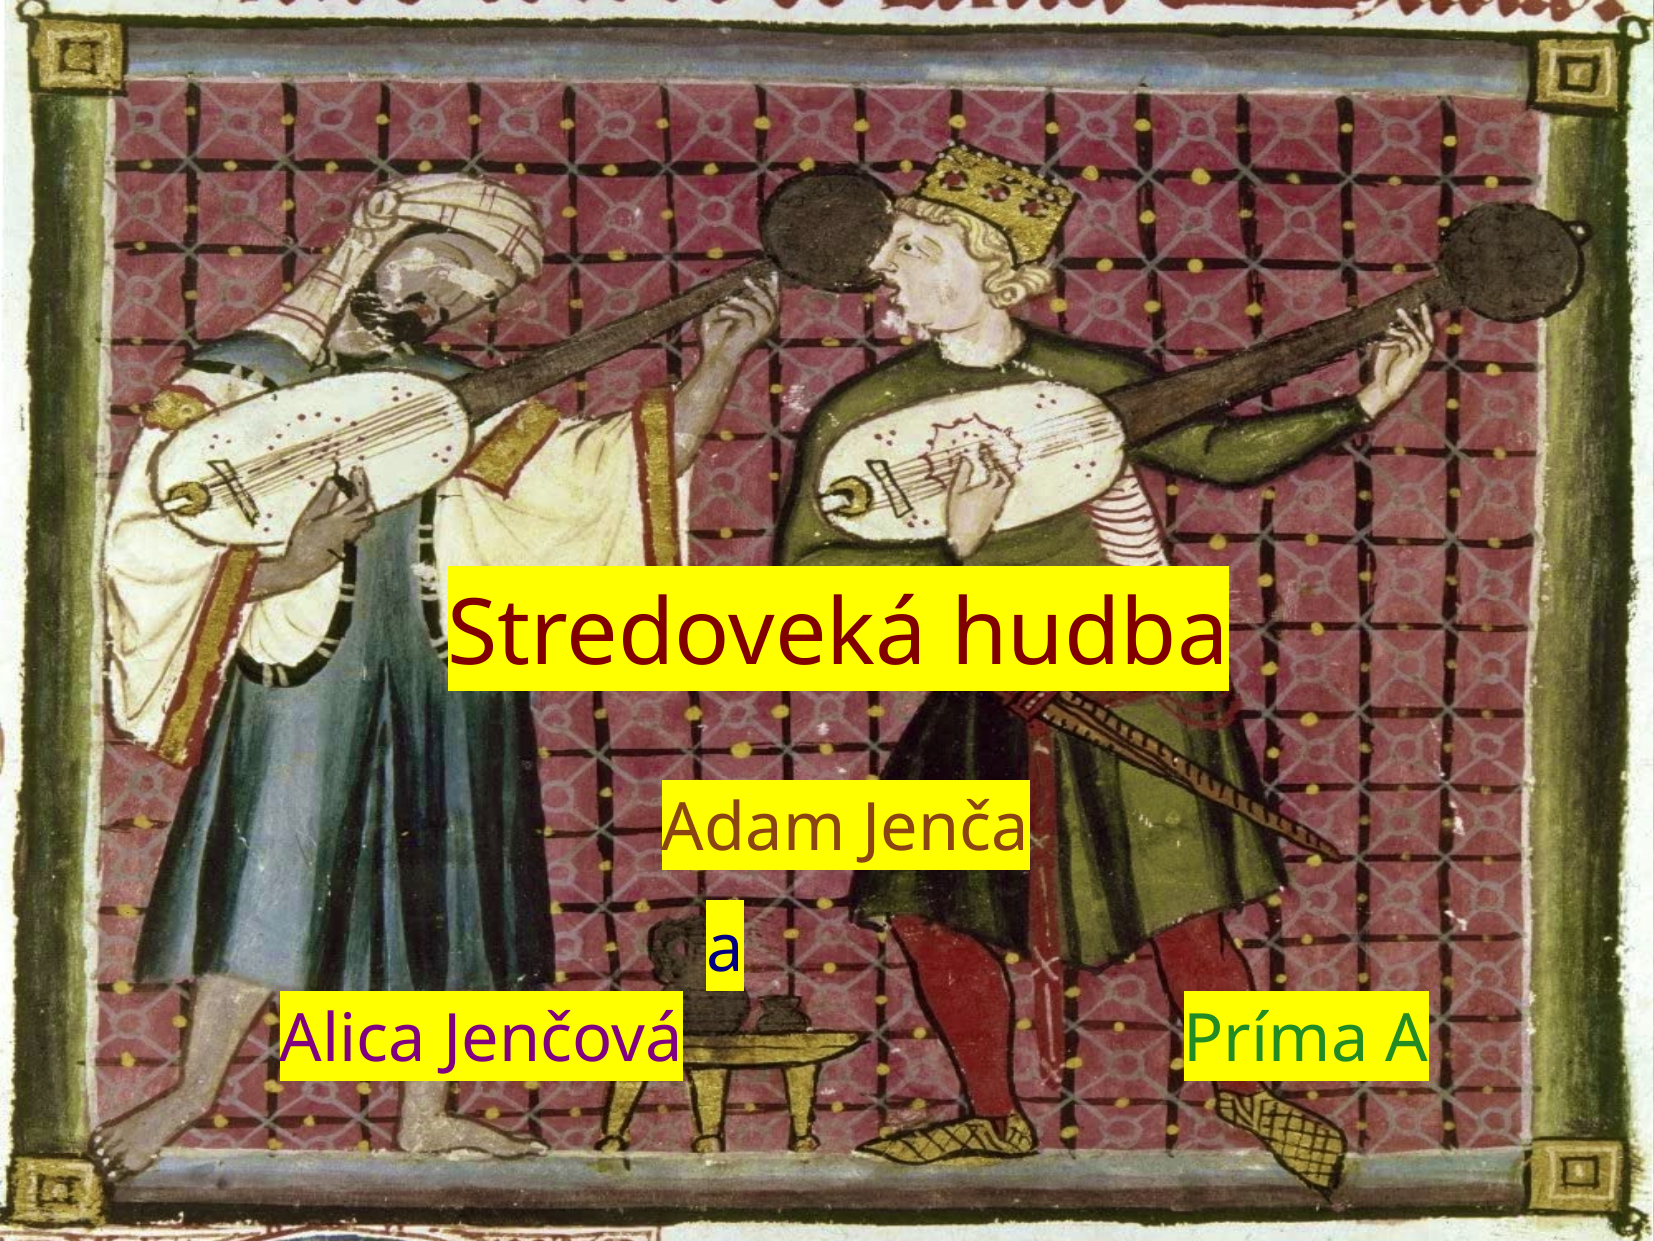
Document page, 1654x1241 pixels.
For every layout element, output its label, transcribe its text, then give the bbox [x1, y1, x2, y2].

picture [0, 0, 1654, 1241]
title Stredoveká hudba [94, 525, 1583, 733]
list Adam Jenča a Alica Jenčová Príma A [82, 779, 1538, 1205]
